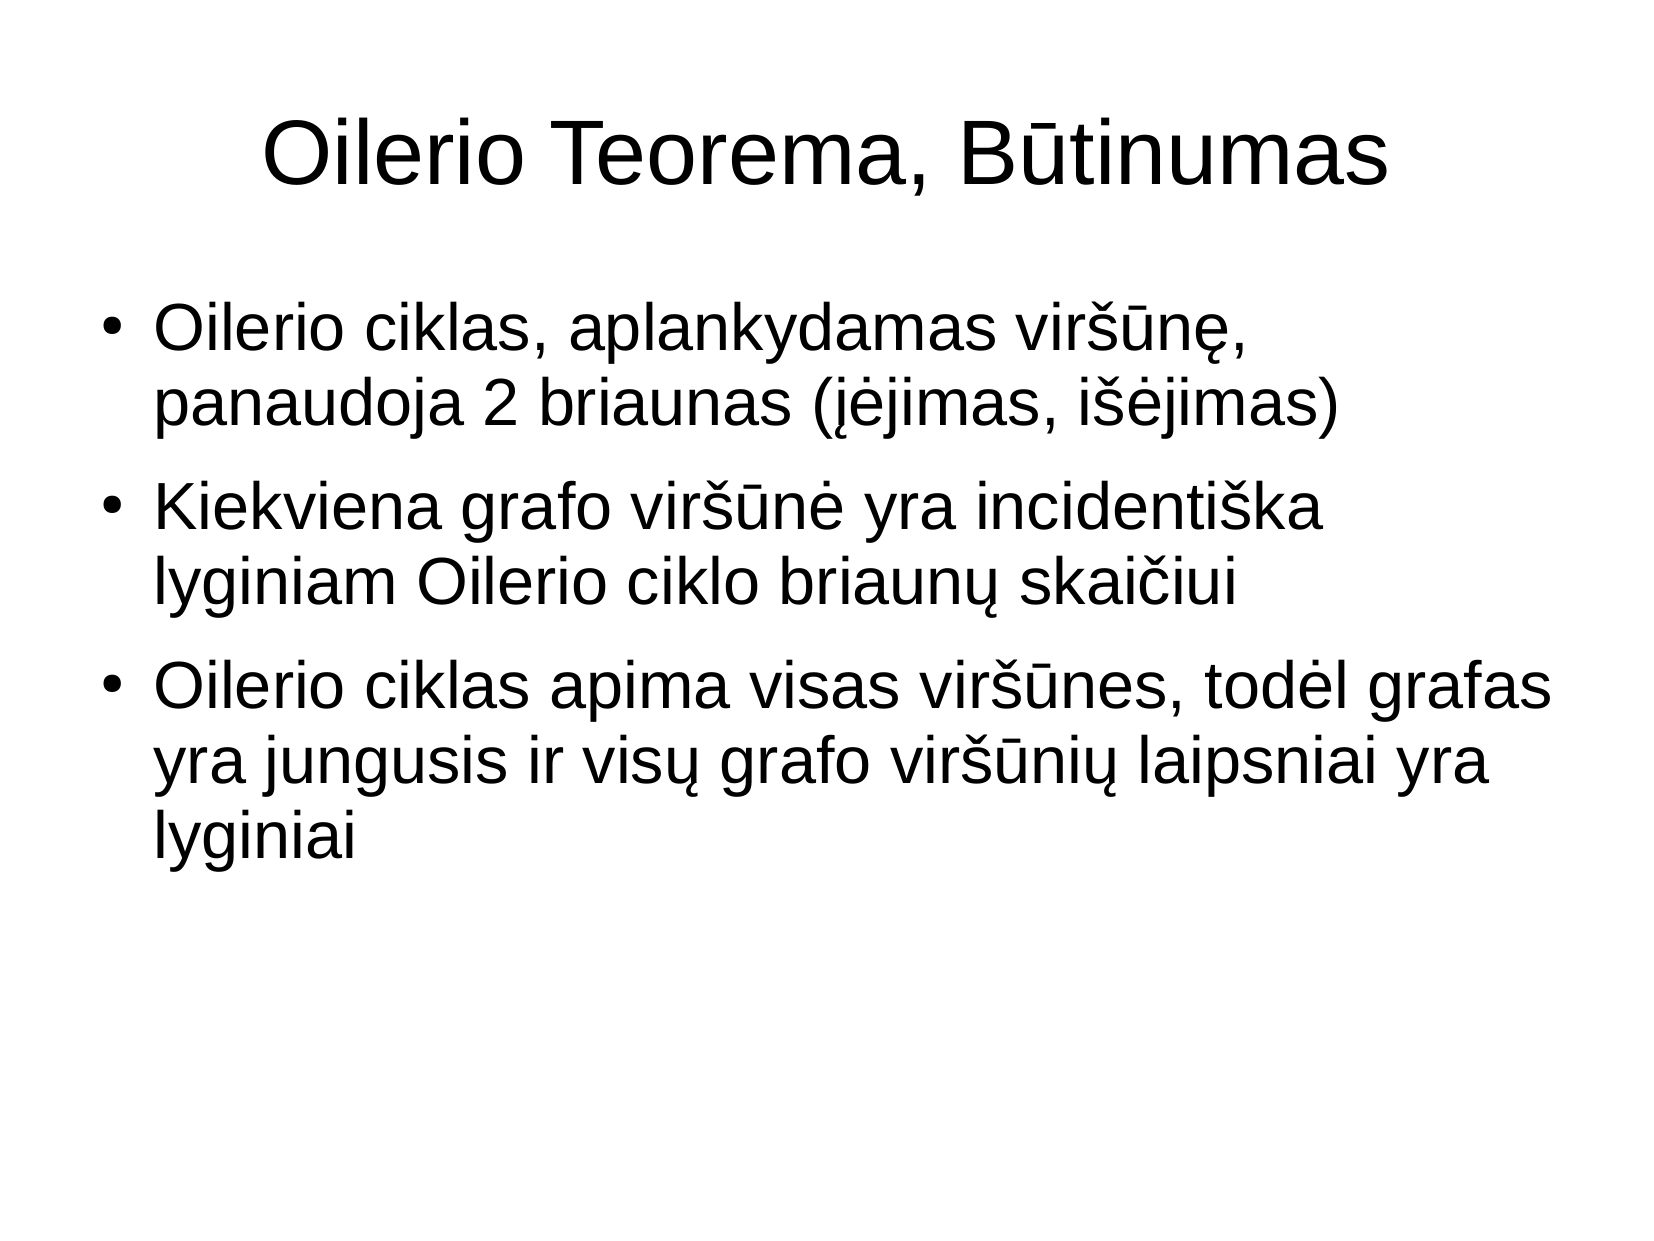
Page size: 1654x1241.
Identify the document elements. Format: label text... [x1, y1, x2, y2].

title Oilerio Teorema, Būtinumas [82, 49, 1571, 257]
list Oilerio ciklas, aplankydamas viršūnę, panaudoja 2 briaunas (įėjimas, išėjimas) Kiekviena grafo viršūnė yra incidentiška lyginiam Oilerio ciklo briaunų skaičiui Oilerio ciklas apima visas viršūnes, todėl grafas yra jungusis ir visų grafo viršūnių laipsniai yra lyginiai [82, 290, 1571, 1010]
